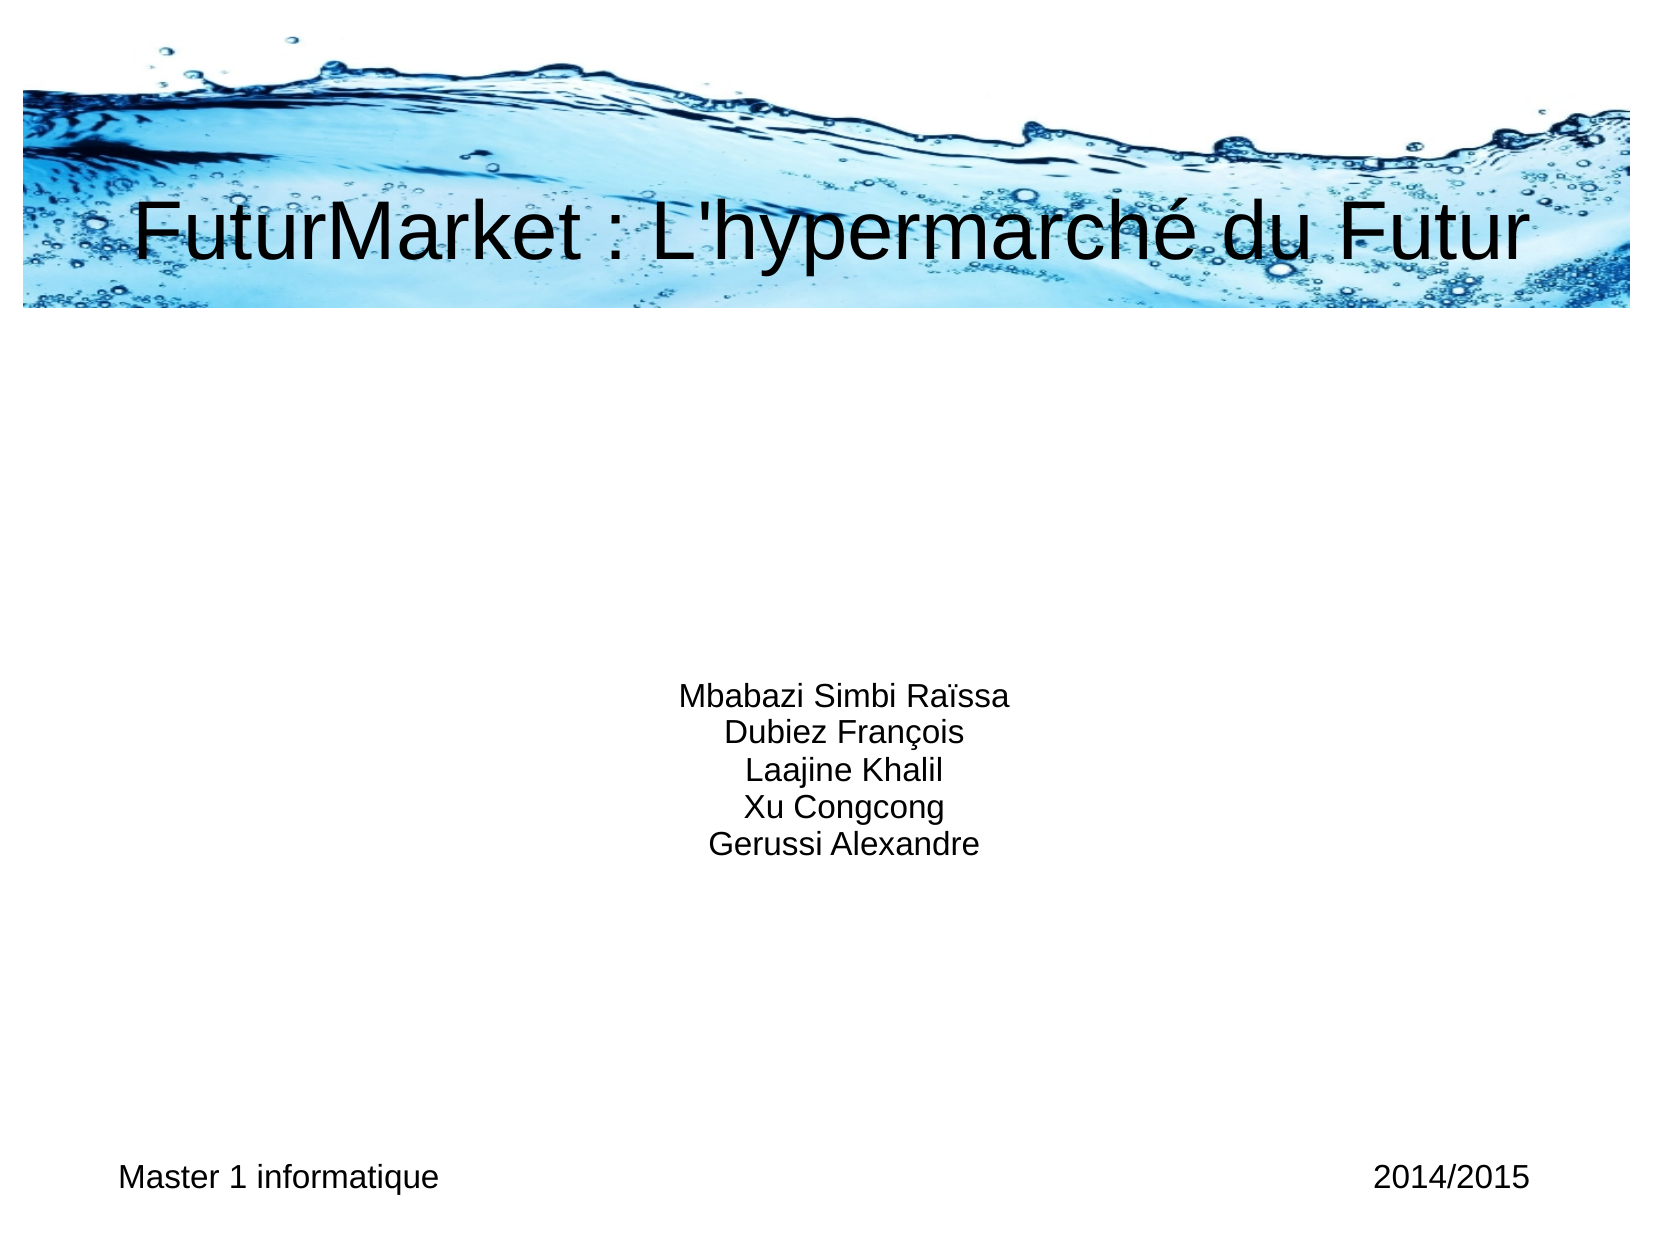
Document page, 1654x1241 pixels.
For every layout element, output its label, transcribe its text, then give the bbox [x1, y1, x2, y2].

subtitle Mbabazi Simbi Raïssa Dubiez François Laajine Khalil Xu Congcong Gerussi Alexandre Master 1 informatique 2014/2015 [82, 523, 1571, 1236]
picture [23, 23, 1630, 308]
